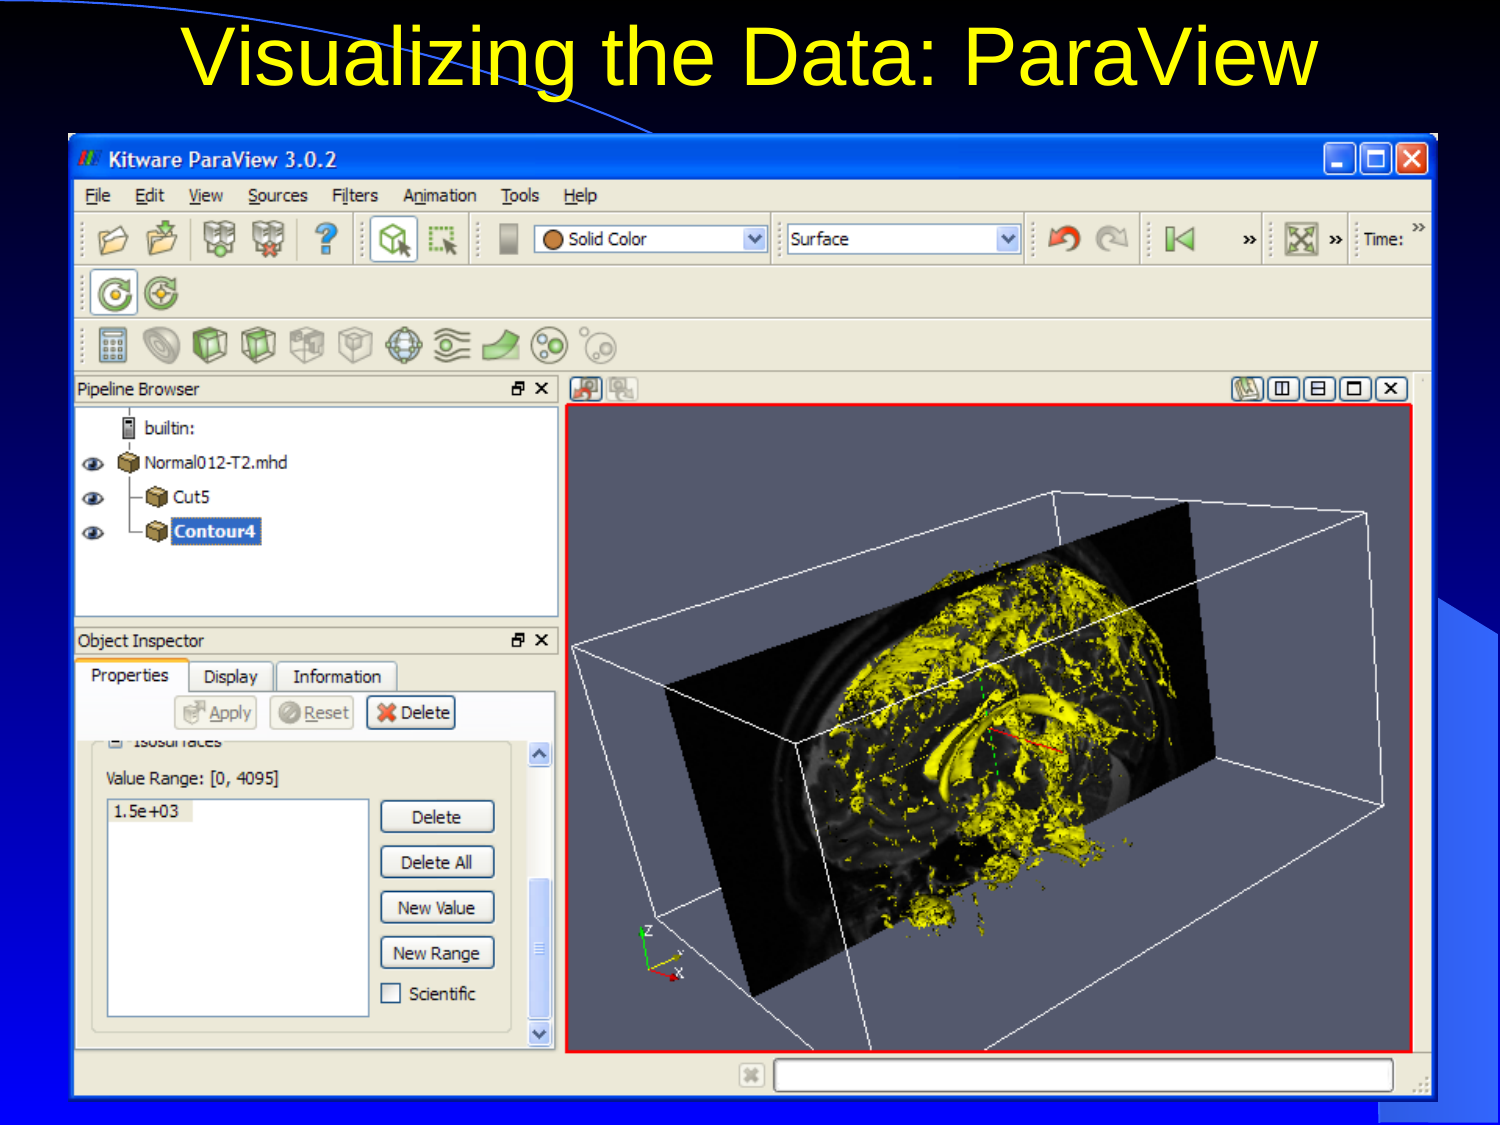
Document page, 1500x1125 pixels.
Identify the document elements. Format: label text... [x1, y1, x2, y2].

picture [68, 133, 1438, 1102]
title Visualizing the Data: ParaView [112, 5, 1388, 114]
